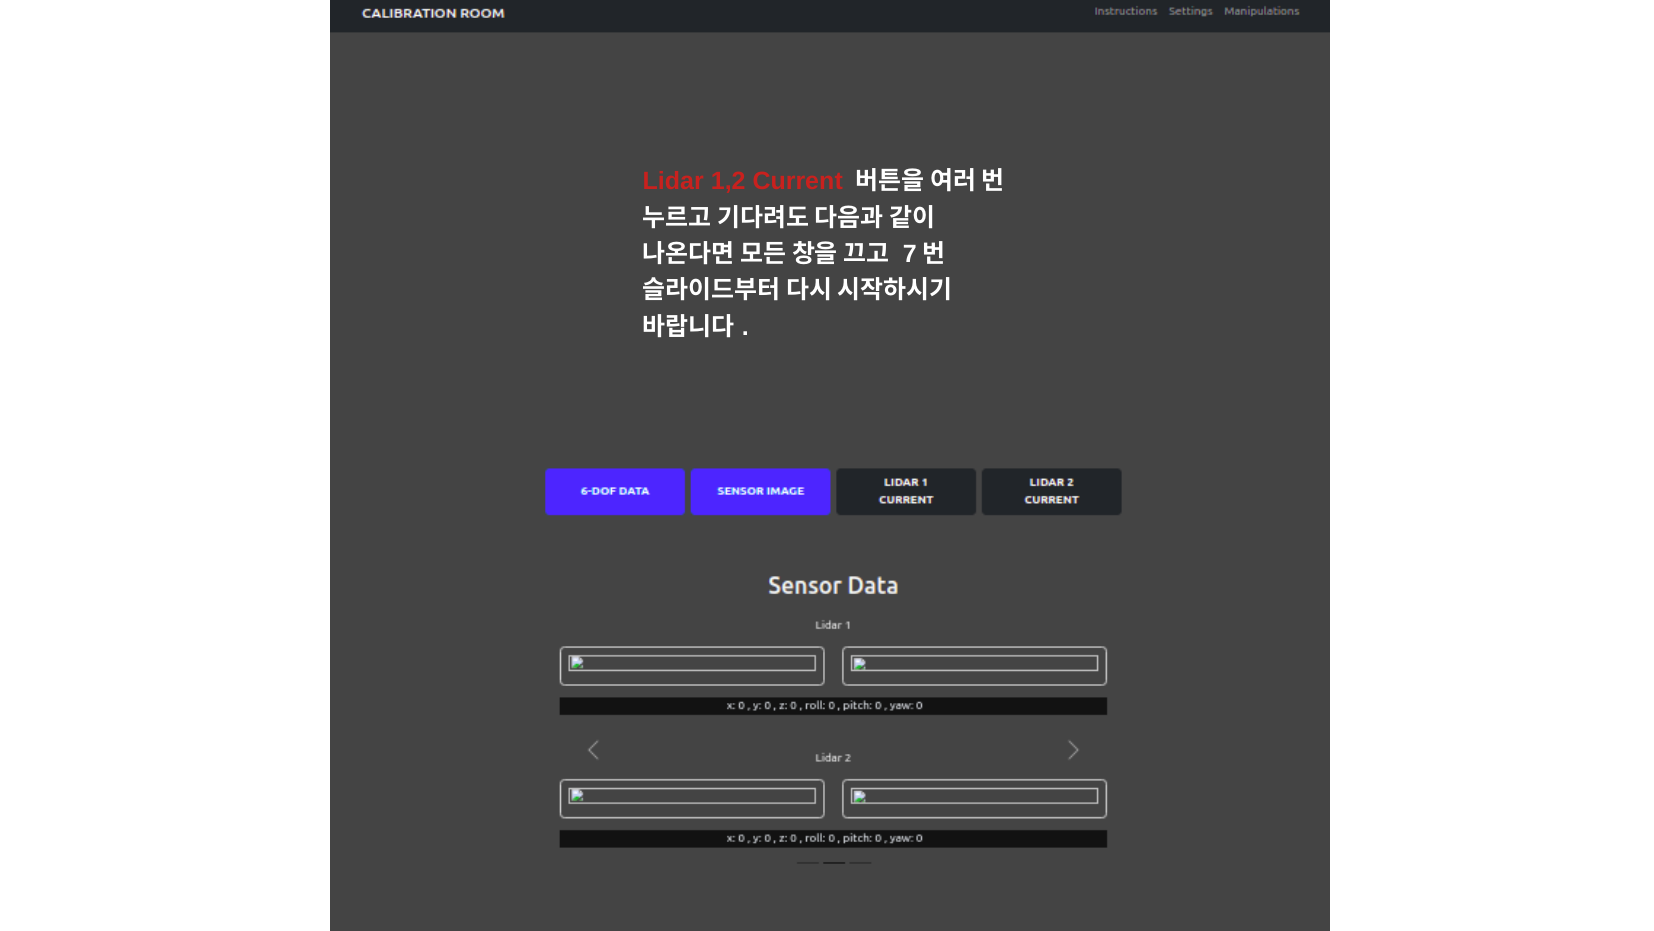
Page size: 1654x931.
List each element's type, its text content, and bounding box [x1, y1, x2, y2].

picture [330, 0, 1330, 931]
text_box Lidar 1,2 Current 버튼을 여러 번 누르고 기다려도 다음과 같이 나온다면 모든 창을 끄고 7번 슬라이드부터 다시 시작하시기 바랍니다. [627, 153, 1033, 350]
